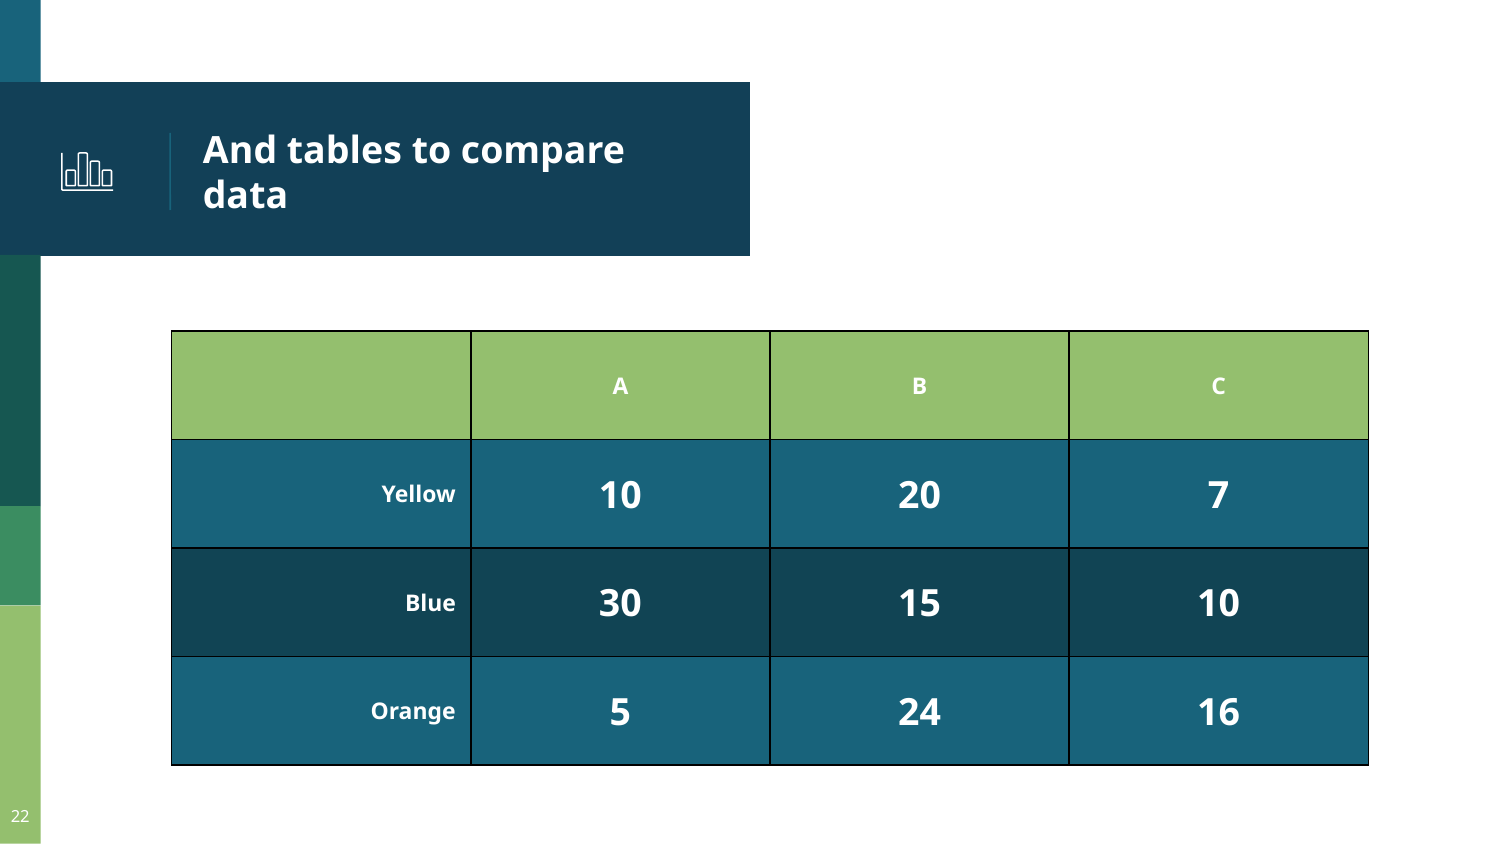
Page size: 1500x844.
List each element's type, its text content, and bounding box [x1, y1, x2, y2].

table_cell 5 [472, 657, 769, 764]
table_cell 7 [1070, 440, 1368, 547]
table_cell 10 [1070, 549, 1368, 656]
table_header B [771, 332, 1068, 439]
slide_number <number> [0, 790, 49, 844]
table_cell Orange [172, 657, 470, 764]
table_cell 16 [1070, 657, 1368, 764]
table_cell 20 [771, 440, 1068, 547]
table_header [172, 332, 470, 439]
table_cell Blue [172, 549, 470, 656]
table_cell 30 [472, 549, 769, 656]
table_header C [1070, 332, 1368, 439]
title And tables to compare data [187, 87, 715, 256]
table_header A [472, 332, 769, 439]
table_cell 15 [771, 549, 1068, 656]
table_cell 10 [472, 440, 769, 547]
table_cell Yellow [172, 440, 470, 547]
table_cell 24 [771, 657, 1068, 764]
